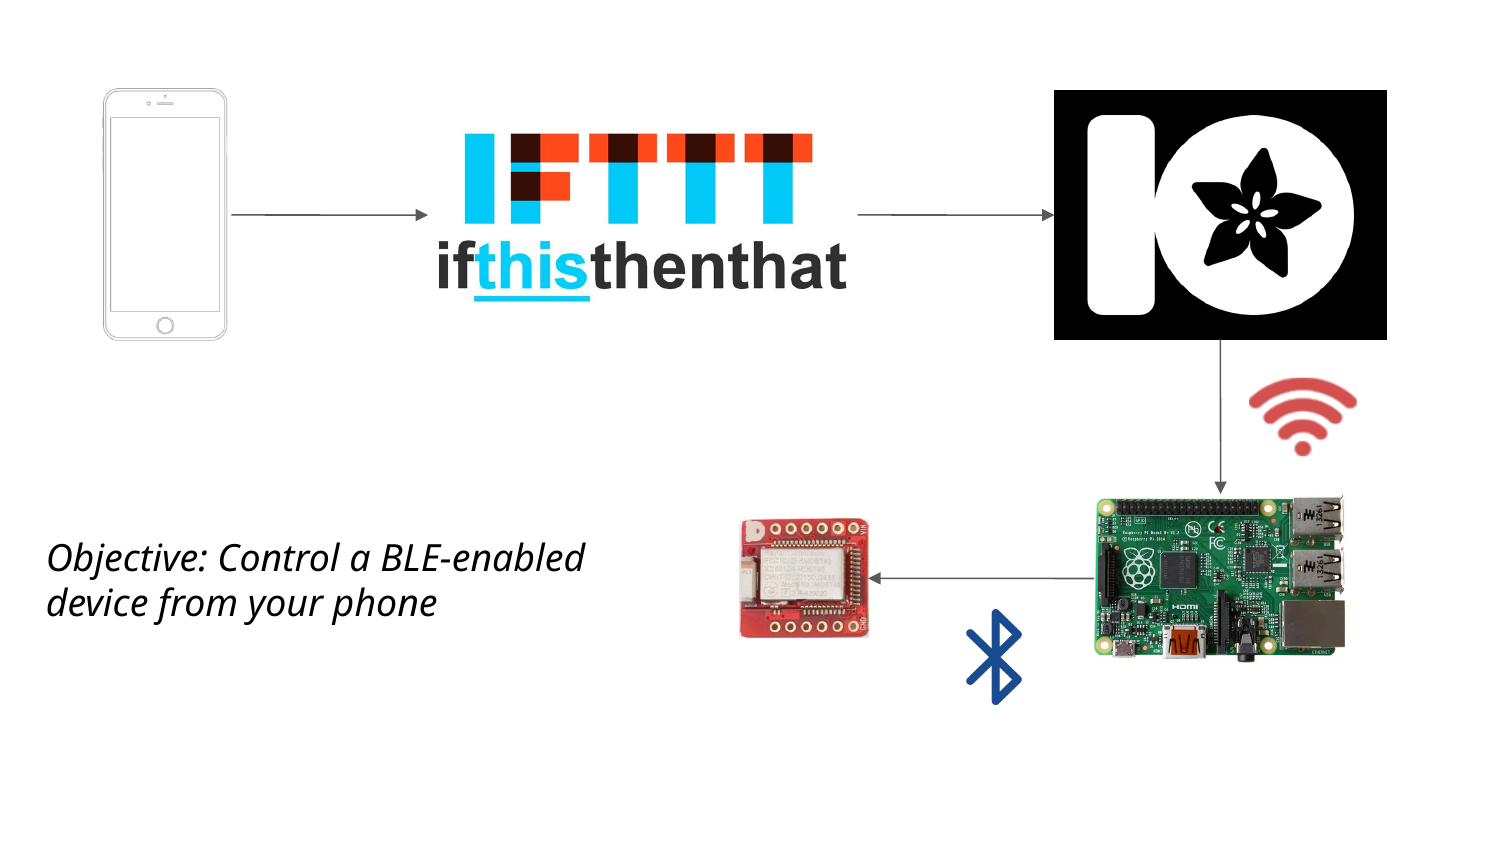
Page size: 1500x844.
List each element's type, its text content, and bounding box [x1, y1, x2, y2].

text_box Objective: Control a BLE-enabled device from your phone [30, 518, 714, 660]
picture [739, 518, 869, 639]
picture [946, 609, 1042, 705]
picture [94, 82, 232, 348]
picture [1249, 363, 1357, 470]
picture [1093, 493, 1347, 663]
picture [428, 112, 858, 318]
picture [1054, 90, 1387, 340]
